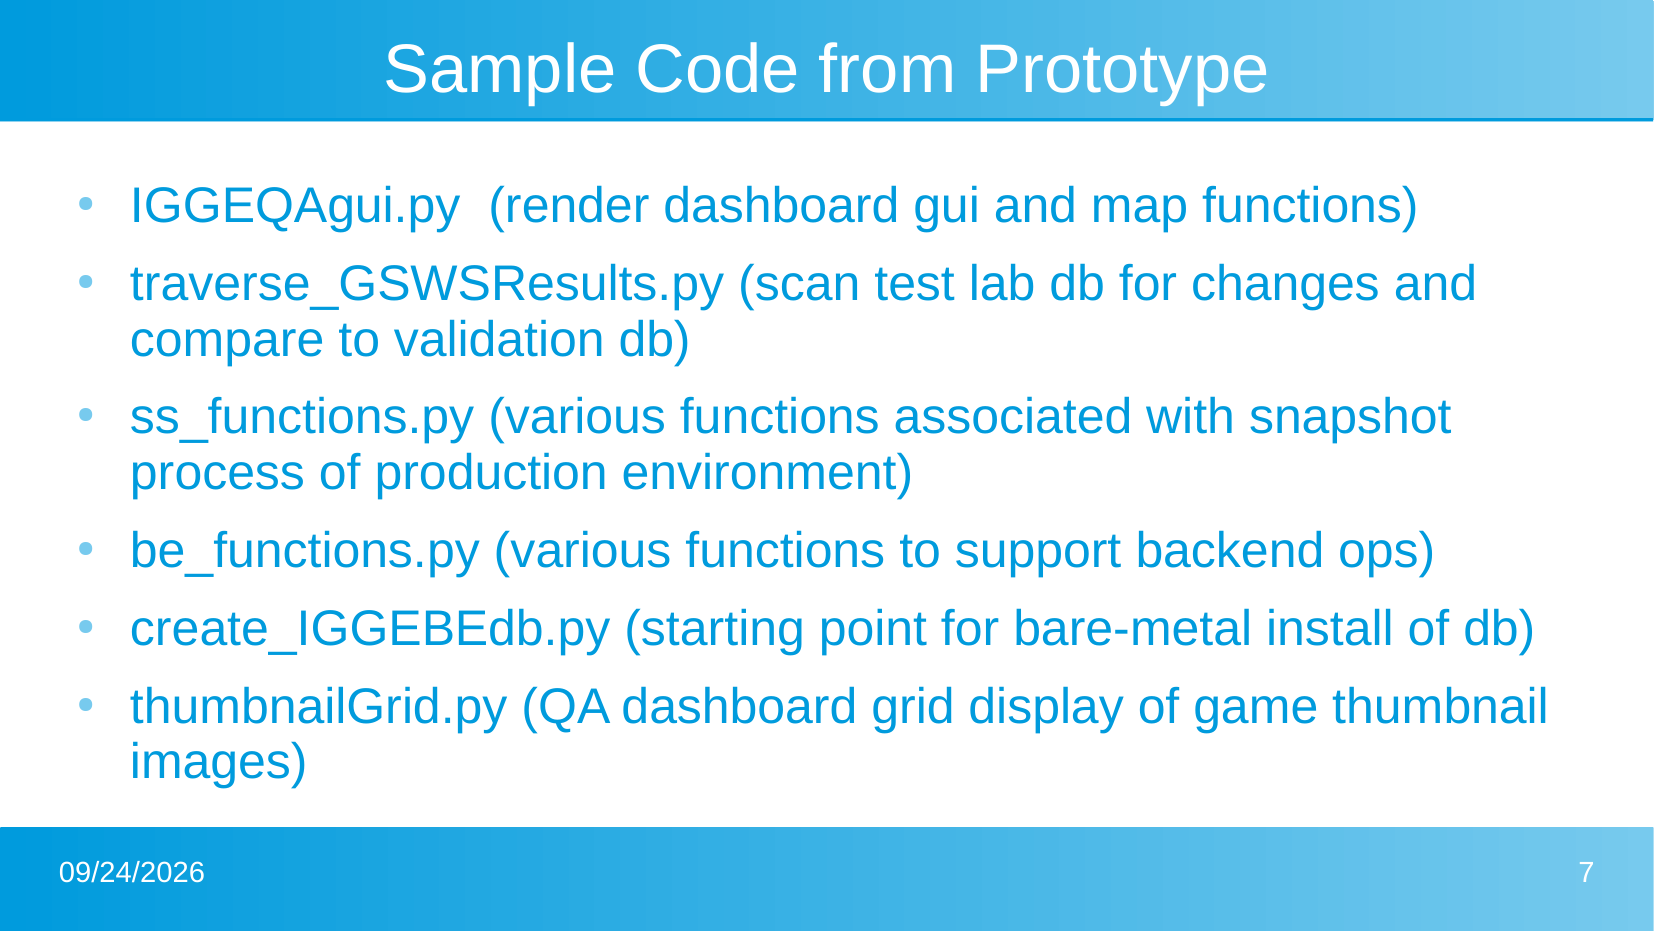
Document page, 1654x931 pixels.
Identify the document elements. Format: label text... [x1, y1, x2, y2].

list IGGEQAgui.py (render dashboard gui and map functions) traverse_GSWSResults.py (scan test lab db for changes and compare to validation db) ss_functions.py (various functions associated with snapshot process of production environment) be_functions.py (various functions to support backend ops) create_IGGEBEdb.py (starting point for bare-metal install of db) thumbnailGrid.py (QA dashboard grid display of game thumbnail images) [59, 177, 1595, 768]
title Sample Code from Prototype [59, 29, 1595, 108]
